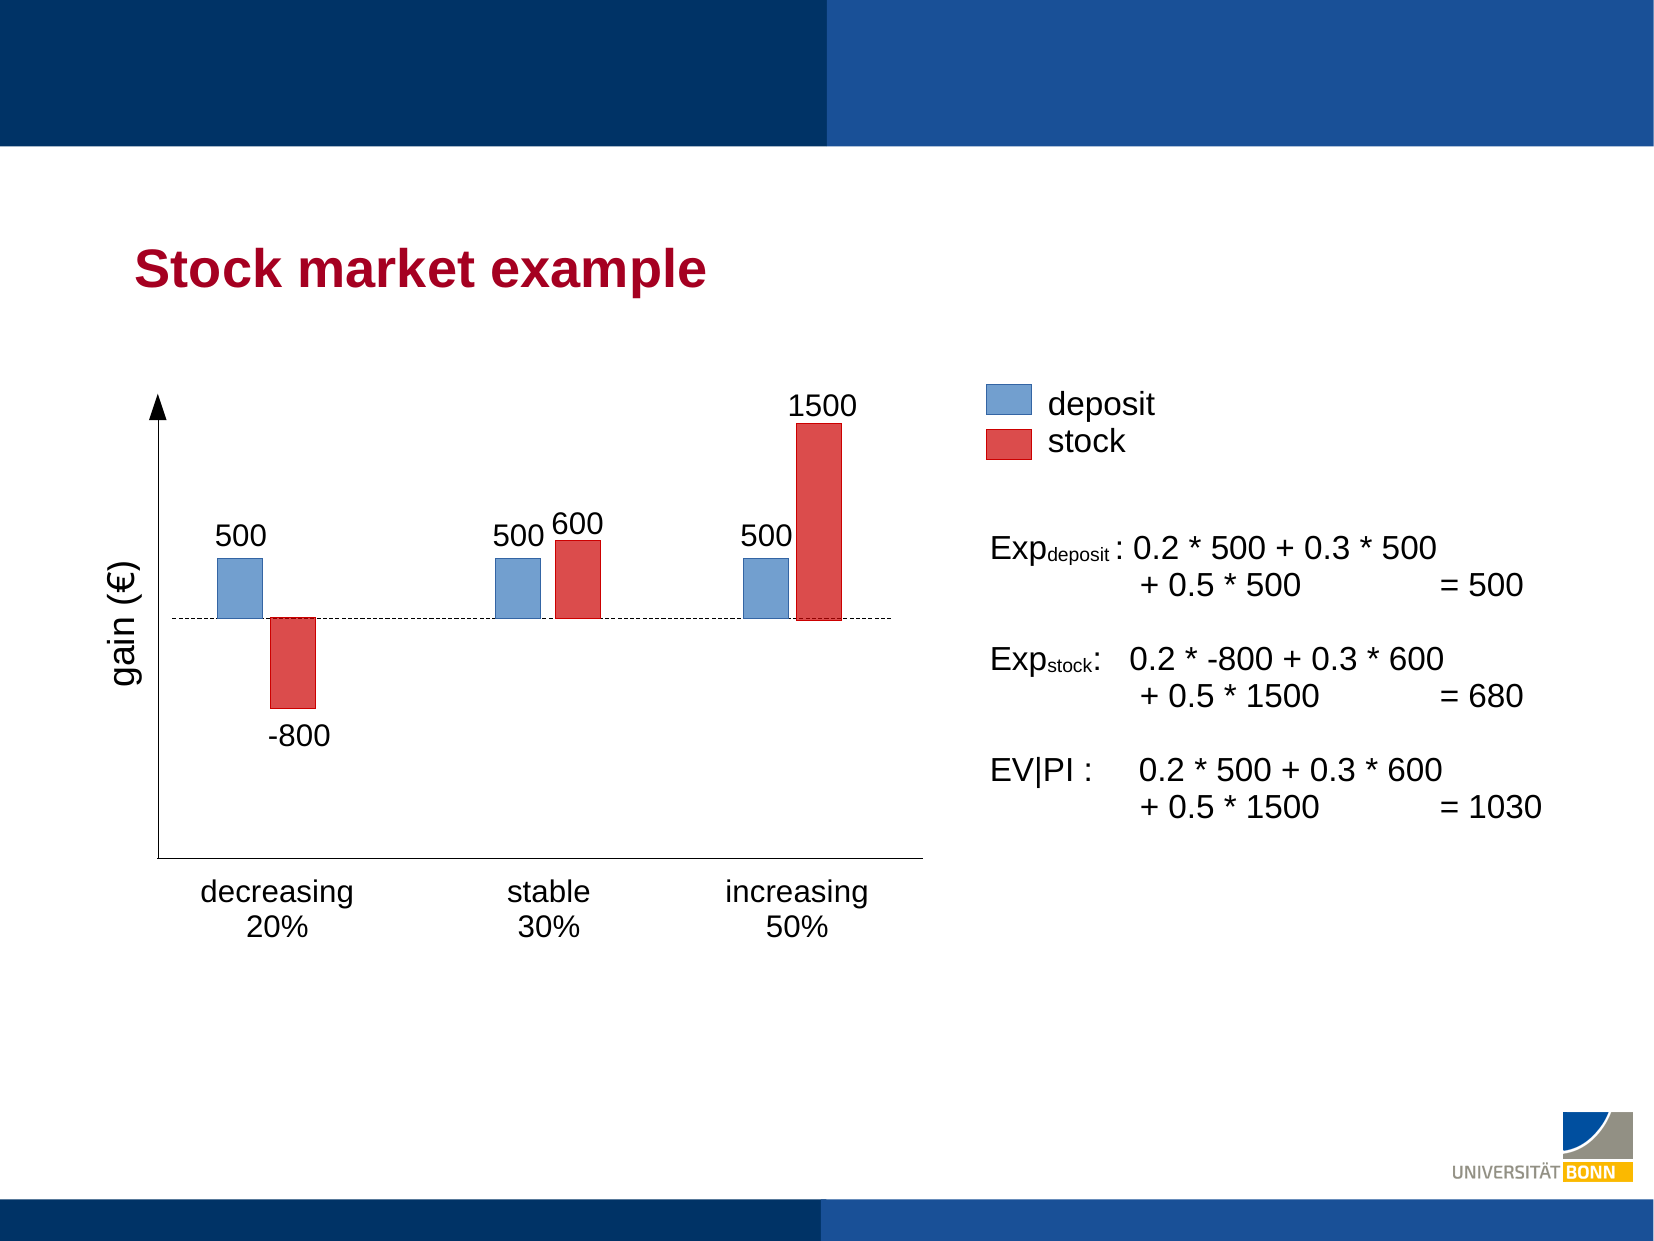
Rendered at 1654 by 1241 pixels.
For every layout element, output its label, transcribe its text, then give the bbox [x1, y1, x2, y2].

text_box [217, 561, 263, 619]
text_box [555, 549, 601, 619]
text_box gain (€) [93, 507, 151, 703]
text_box deposit stock [1033, 378, 1259, 468]
text_box [743, 561, 789, 619]
text_box [986, 429, 1032, 460]
text_box [986, 384, 1032, 415]
text_box [796, 466, 842, 621]
text_box increasing 50% [699, 867, 895, 952]
text_box 1500 [772, 381, 878, 466]
text_box 600 [536, 499, 630, 549]
text_box 500 [200, 510, 293, 561]
text_box Expdeposit : 0.2 * 500 + 0.3 * 500 + 0.5 * 500 = 500 Expstock: 0.2 * -800 + 0.3 * 600 + 0.5 * 1500 = 680 EV|PI : 0.2 * 500 + 0.3 * 600 + 0.5 * 1500 = 1030 [975, 522, 1606, 862]
text_box 500 [725, 510, 819, 561]
text_box [270, 617, 316, 709]
text_box -800 [253, 711, 346, 762]
text_box 500 [477, 510, 571, 561]
text_box Stock market example [18, 212, 825, 307]
text_box stable 30% [451, 867, 647, 952]
text_box decreasing 20% [180, 867, 376, 952]
picture [1437, 1094, 1633, 1199]
text_box [495, 561, 541, 619]
